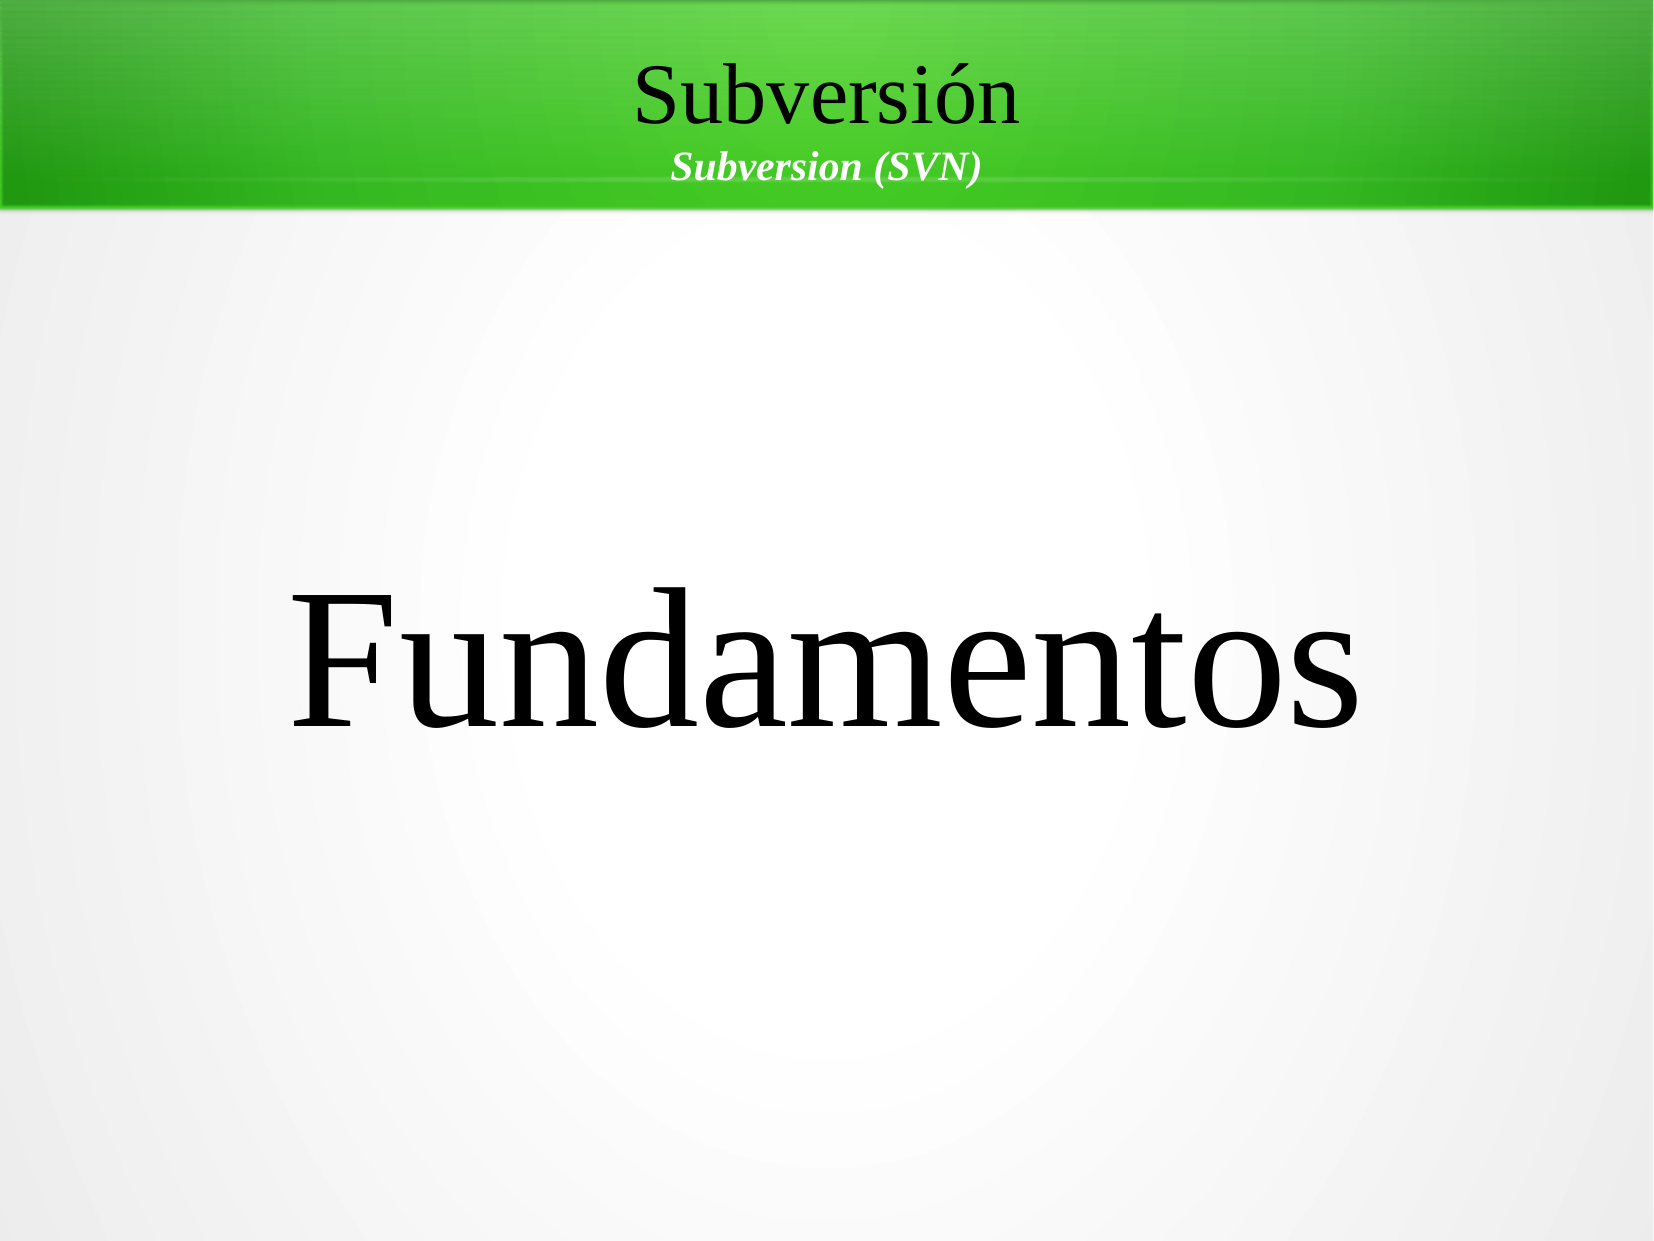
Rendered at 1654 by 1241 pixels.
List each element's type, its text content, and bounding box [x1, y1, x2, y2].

subtitle Fundamentos [82, 299, 1571, 1019]
title Subversión Subversion (SVN) [82, 46, 1571, 190]
picture [0, 0, 1654, 1241]
